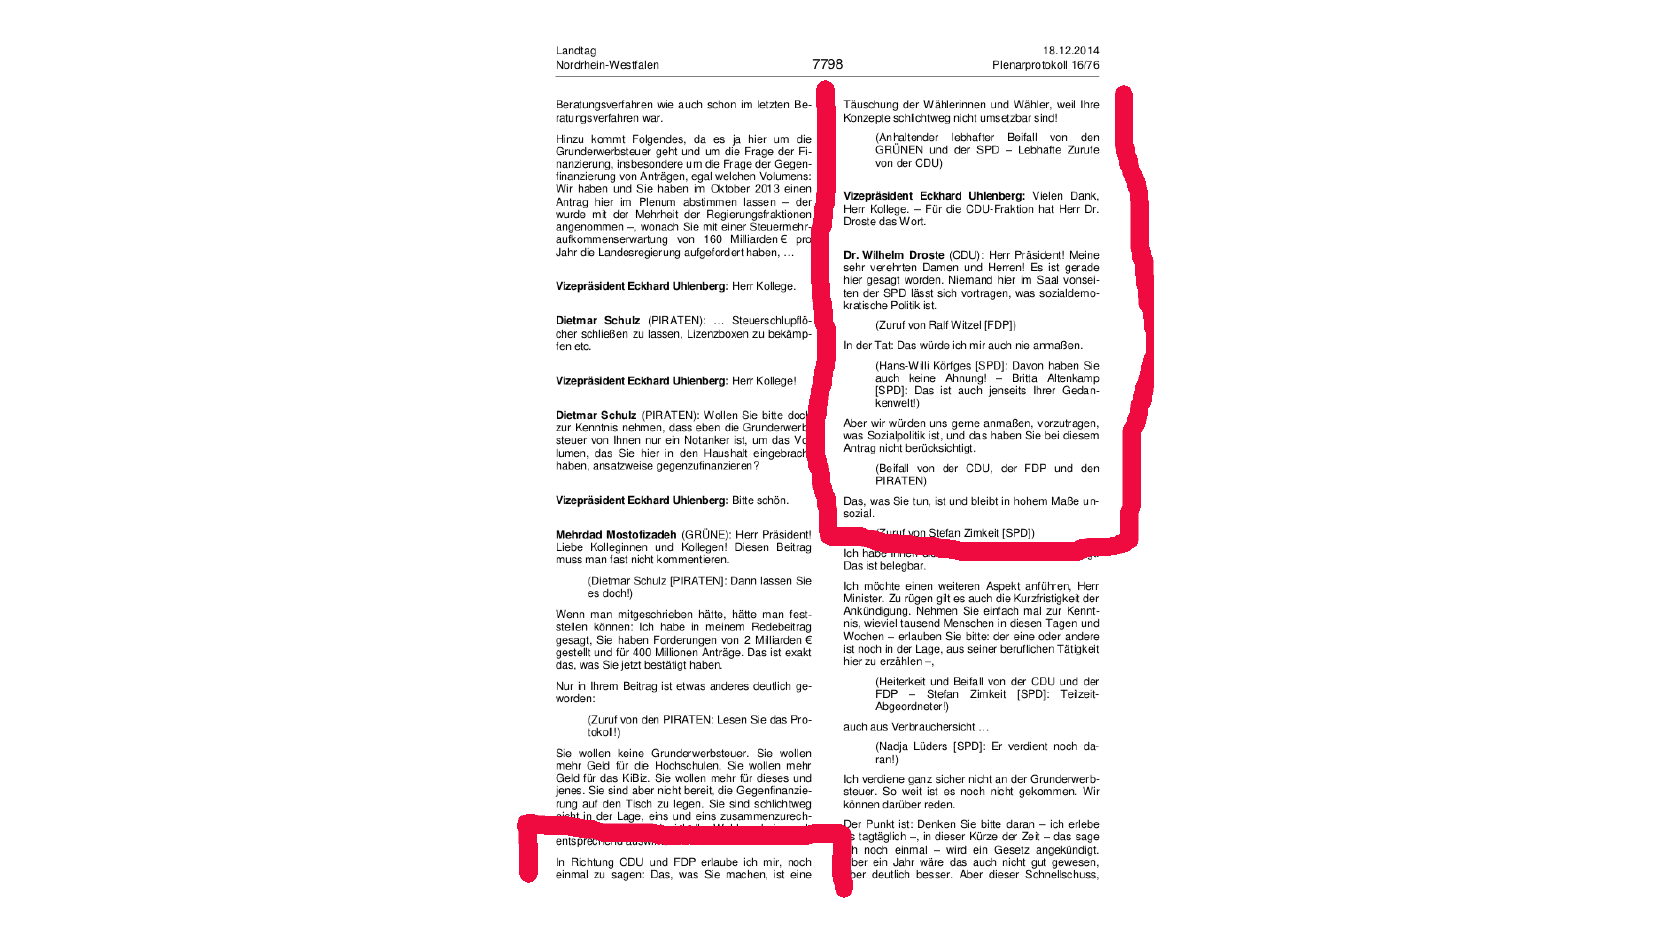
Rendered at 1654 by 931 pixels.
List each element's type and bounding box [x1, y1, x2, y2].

picture [503, 0, 1154, 931]
